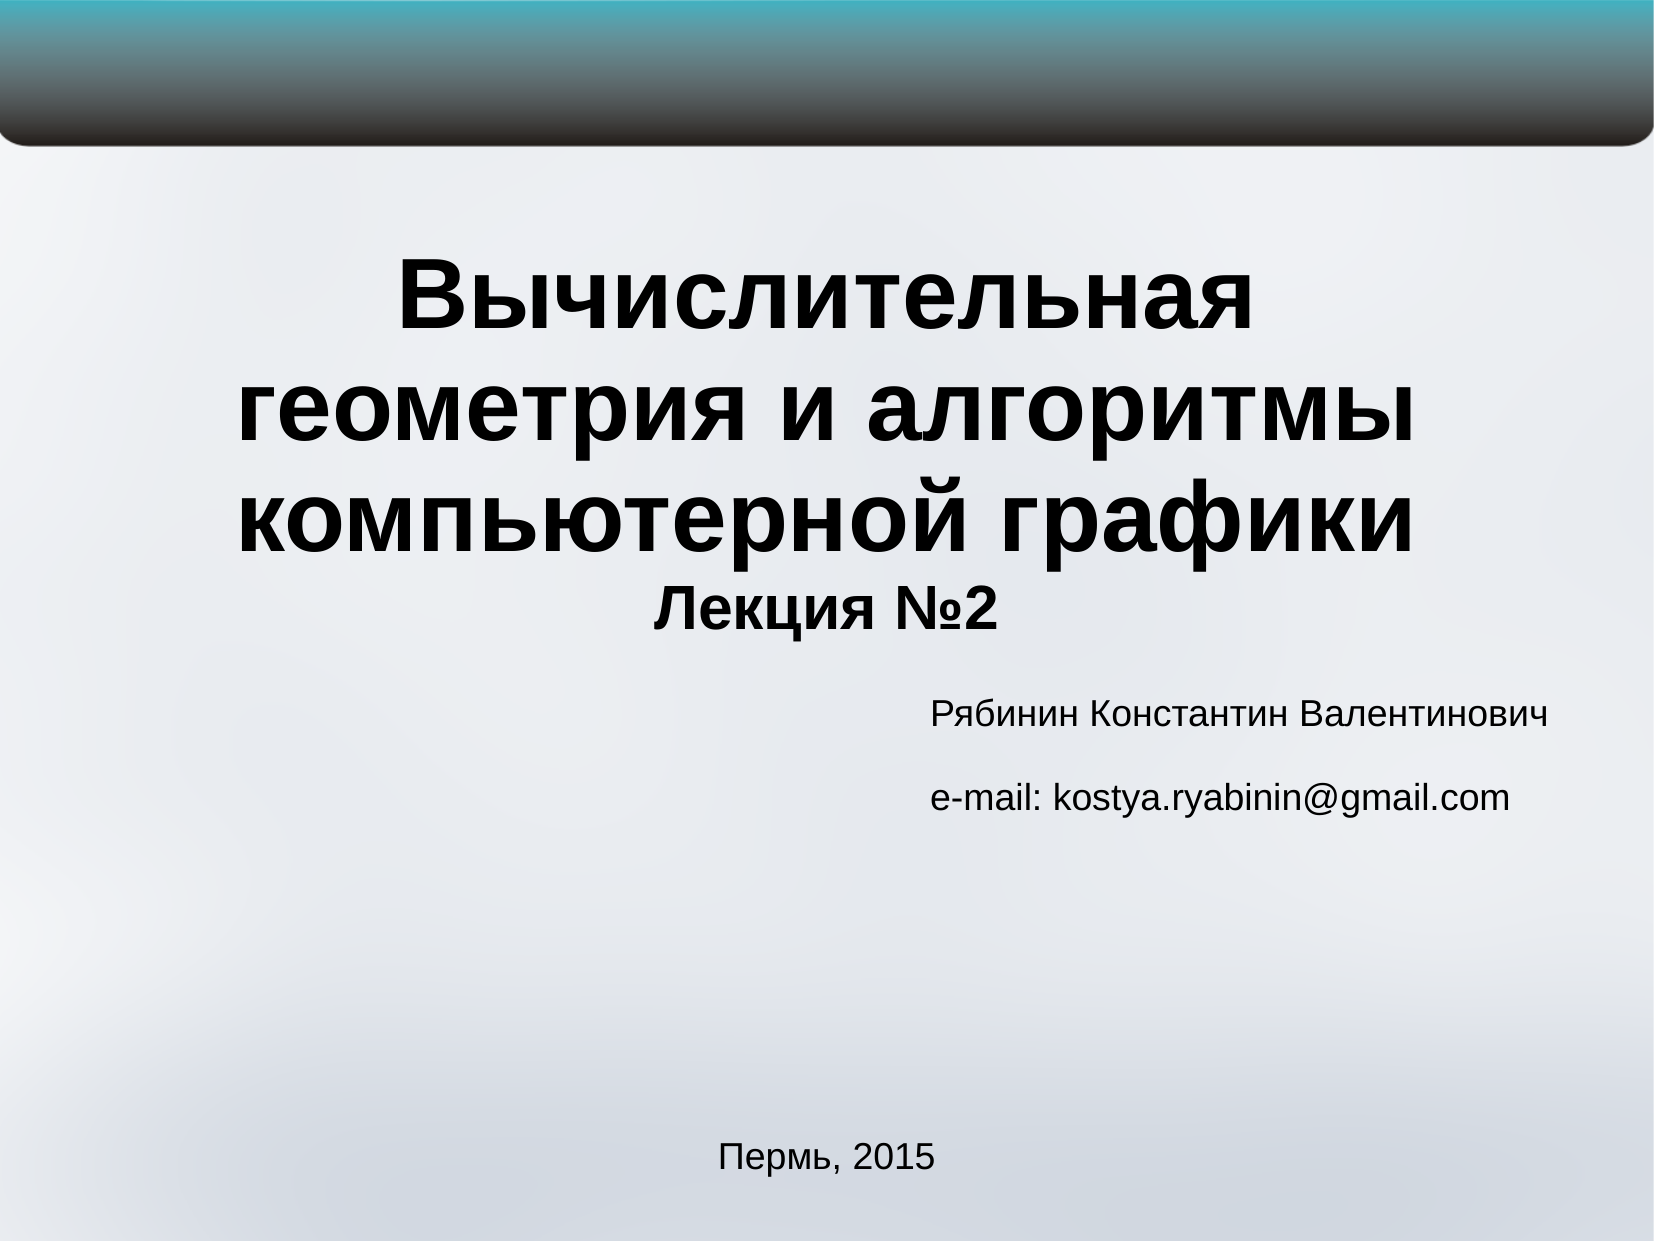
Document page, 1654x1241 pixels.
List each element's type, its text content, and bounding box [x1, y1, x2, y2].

text_box Пермь, 2015 [590, 1127, 1063, 1185]
picture [0, 0, 1654, 1241]
text_box Вычислительная геометрия и алгоритмы компьютерной графики Лекция №2 [147, 230, 1506, 651]
text_box Рябинин Константин Валентинович e-mail: kostya.ryabinin@gmail.com [915, 685, 1595, 826]
